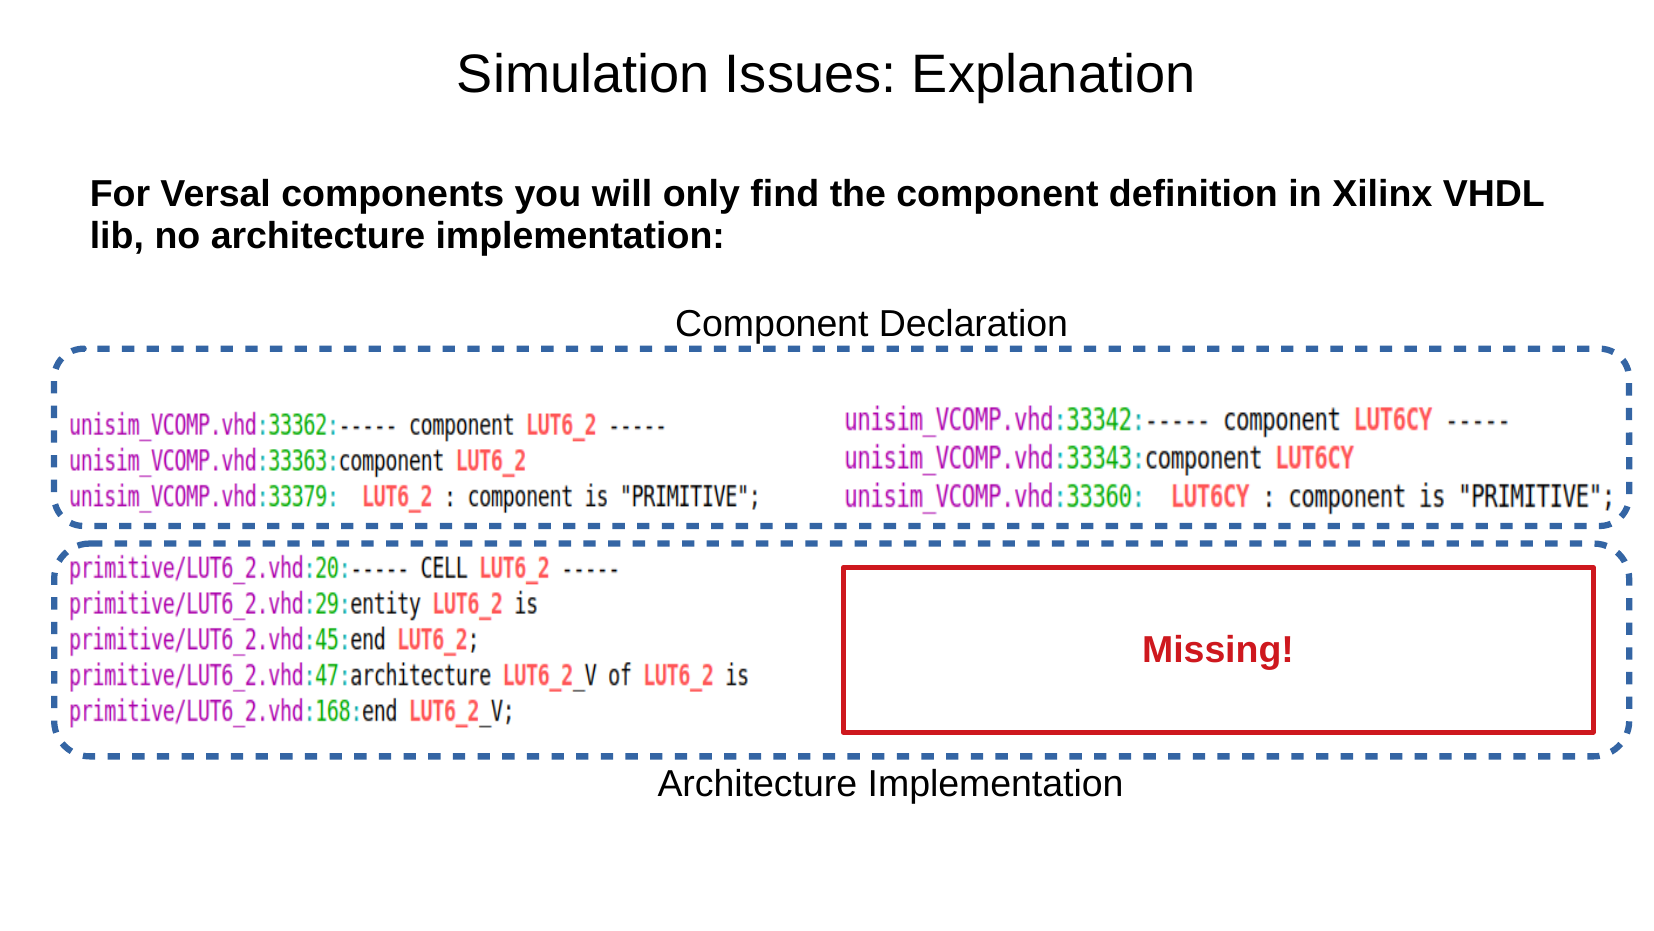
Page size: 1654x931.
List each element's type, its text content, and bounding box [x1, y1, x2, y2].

title Simulation Issues: Explanation [82, 0, 1571, 152]
text_box Missing! [843, 567, 1594, 733]
picture [843, 378, 1654, 544]
text_box For Versal components you will only find the component definition in Xilinx VHDL lib, no architecture implementation: [75, 165, 1621, 286]
text_box Component Declaration [660, 294, 1126, 355]
text_box Architecture Implementation [642, 755, 1150, 832]
picture [69, 396, 805, 757]
